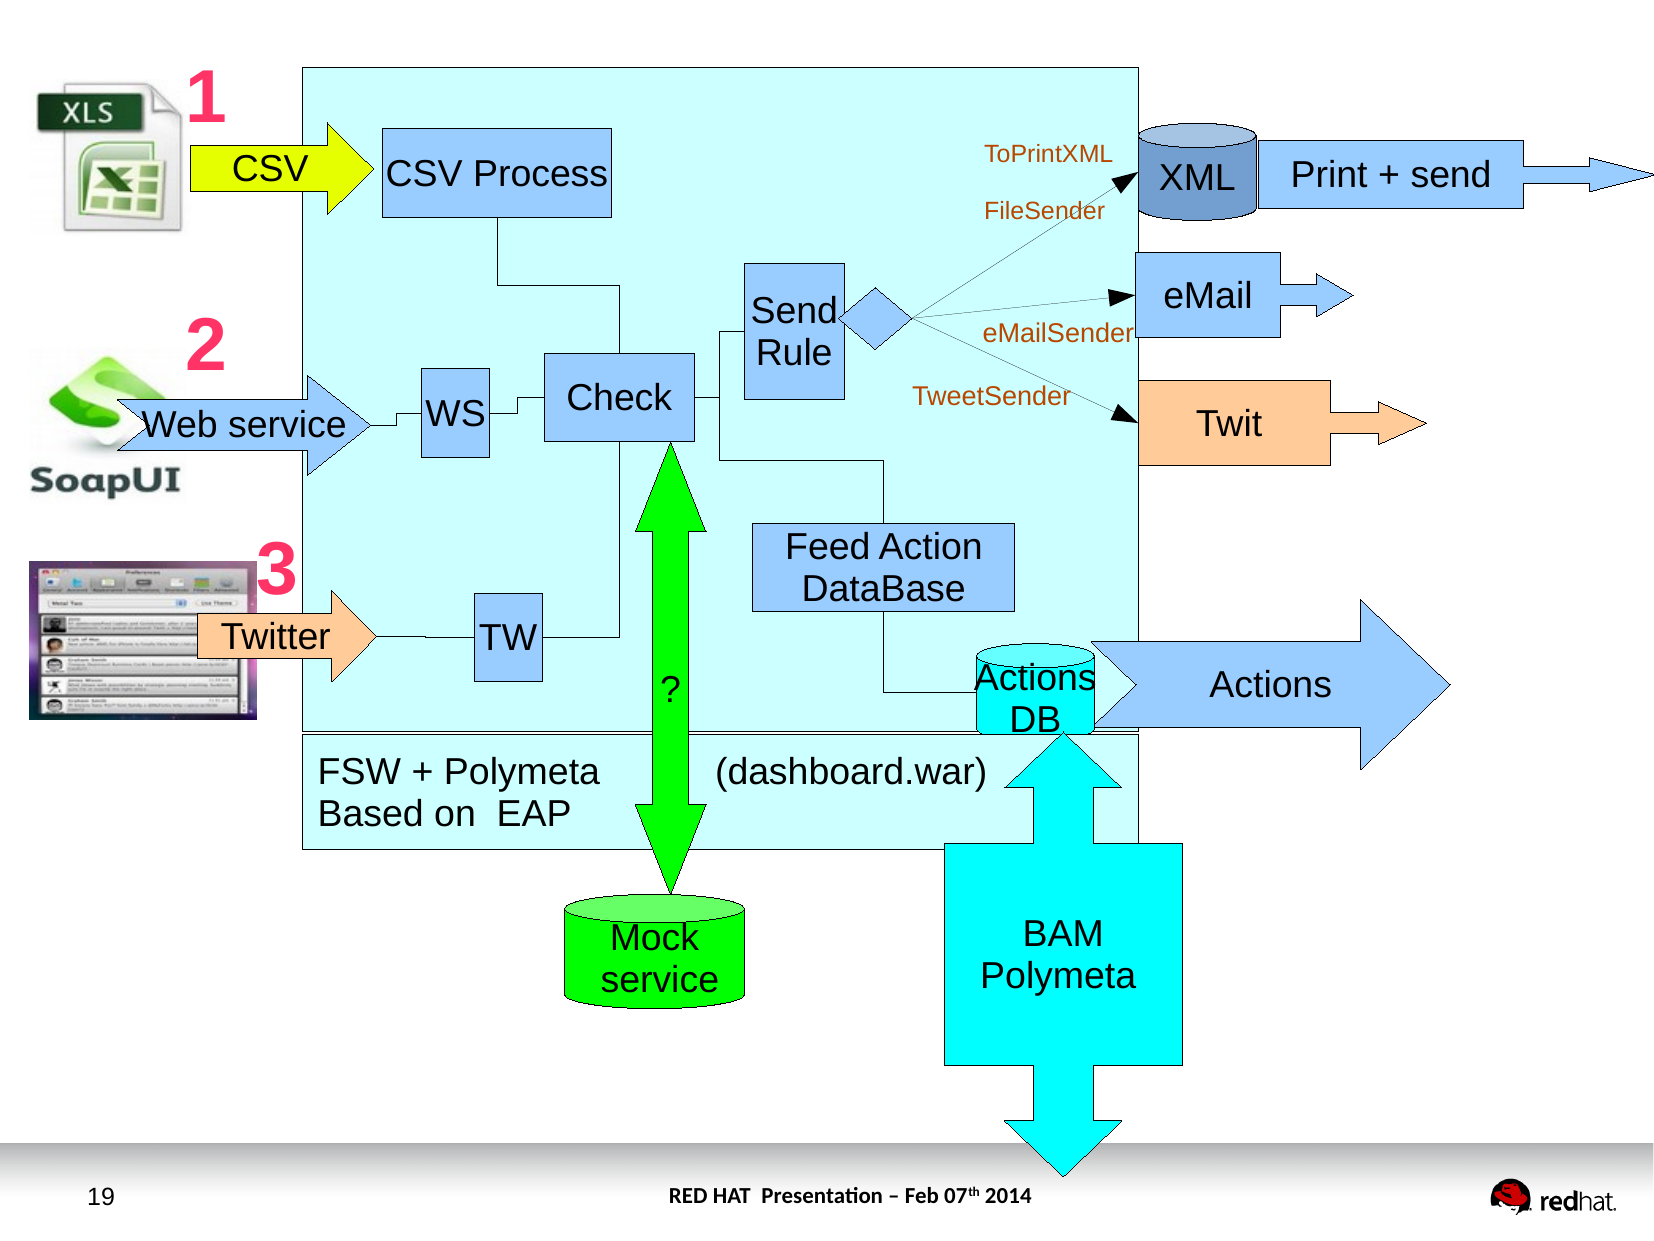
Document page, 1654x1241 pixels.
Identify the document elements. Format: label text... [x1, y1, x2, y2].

text_box ToPrintXML FileSender [924, 139, 1201, 226]
text_box [302, 442, 670, 732]
text_box Mock service [564, 910, 745, 1009]
picture [29, 347, 187, 505]
text_box FSW + Polymeta (dashboard.war) Based on EAP [689, 734, 1060, 850]
text_box Web service [117, 375, 371, 476]
text_box [916, 226, 1139, 317]
text_box 1 [170, 47, 227, 146]
text_box CSV Process [382, 128, 612, 218]
text_box TW [474, 593, 543, 682]
text_box Print + send [1258, 140, 1654, 209]
text_box BAM Polymeta [944, 731, 1183, 1177]
text_box XML [1201, 136, 1257, 221]
text_box Actions DB [976, 657, 1095, 734]
text_box Check [544, 353, 695, 442]
text_box 3 [241, 519, 298, 619]
text_box Send Rule [744, 263, 845, 400]
text_box eMail [1135, 252, 1354, 318]
text_box [1094, 728, 1139, 732]
text_box [302, 398, 619, 637]
text_box [1016, 365, 1139, 380]
text_box 2 [170, 295, 227, 395]
text_box [916, 296, 1135, 350]
text_box TweetSender [911, 380, 1259, 428]
text_box [672, 398, 977, 732]
text_box ? [635, 441, 707, 895]
text_box CSV [190, 122, 374, 215]
picture [29, 79, 191, 236]
text_box FSW + Polymeta (dashboard.war) Based on EAP [1067, 734, 1139, 843]
picture [0, 1143, 1654, 1241]
text_box WS [421, 368, 490, 458]
text_box Twitter [197, 590, 377, 682]
text_box Twit [1138, 380, 1427, 466]
text_box eMailSender [982, 318, 1330, 365]
text_box Actions [1091, 599, 1451, 770]
text_box Feed Action DataBase [752, 523, 1015, 612]
picture [29, 561, 257, 720]
text_box FSW + Polymeta (dashboard.war) Based on EAP [302, 734, 652, 850]
text_box [302, 67, 1139, 722]
